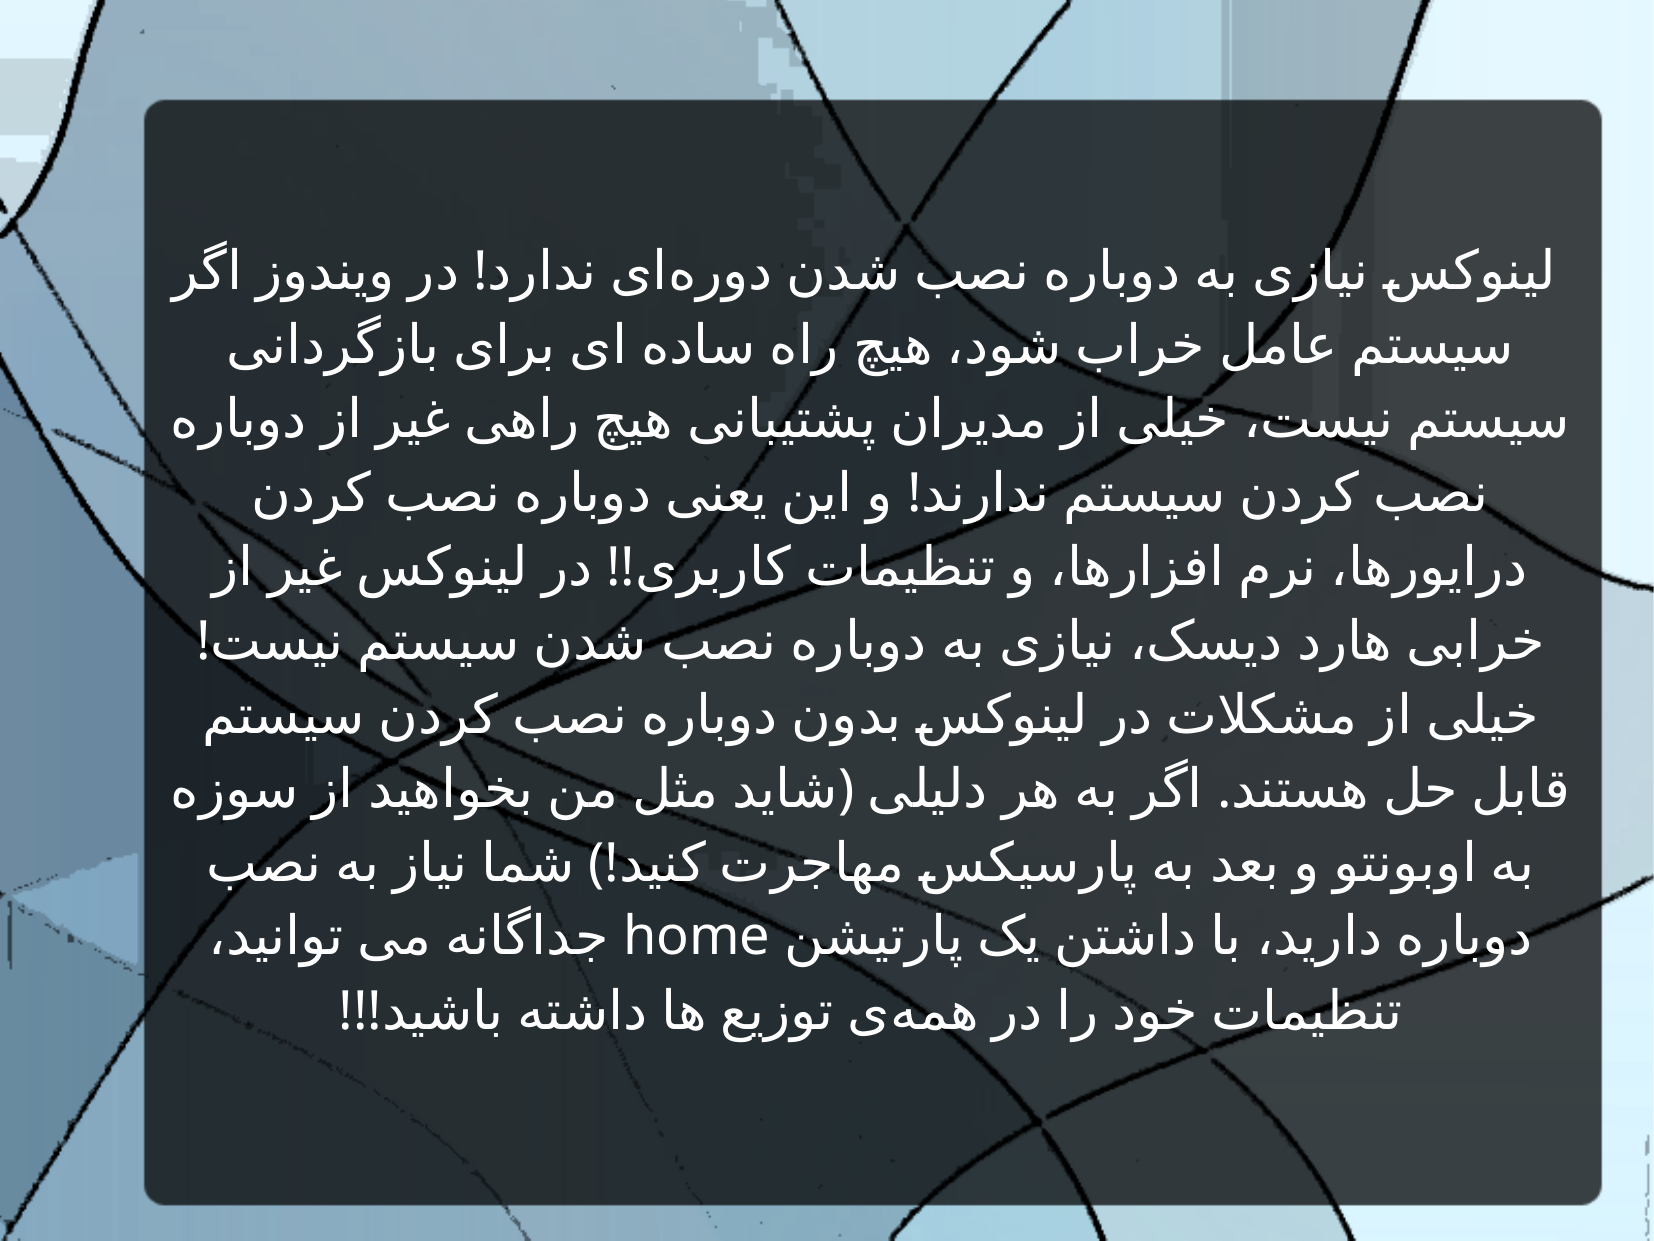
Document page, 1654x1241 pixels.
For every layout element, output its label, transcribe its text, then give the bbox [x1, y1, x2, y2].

subtitle لینوکس نیازی به دوباره نصب شدن دوره‌ای ندارد! در ویندوز اگر سیستم عامل خراب شود، هیچ راه ساده ای برای بازگردانی سیستم نیست، خیلی از مدیران پشتیبانی هیچ راهی غیر از دوباره نصب کردن سیستم ندارند! و این یعنی دوباره نصب کردن درایورها، نرم افزارها، و تنظیمات کاربری!! در لینوکس غیر از خرابی هارد دیسک، نیازی به دوباره نصب شدن سیستم نیست! خیلی از مشکلات در لینوکس بدون دوباره نصب کردن سیستم قابل حل هستند. اگر به هر دلیلی (شاید مثل من بخواهید از سوزه به اوبونتو و بعد به پارسیکس مهاجرت کنید!) شما نیاز به نصب دوباره دارید، با داشتن یک پارتیشن home جداگانه می توانید، تنظیمات خود را در همه‌ی توزیع ها داشته باشید!!! [159, 115, 1583, 1161]
picture [0, 0, 1654, 1241]
